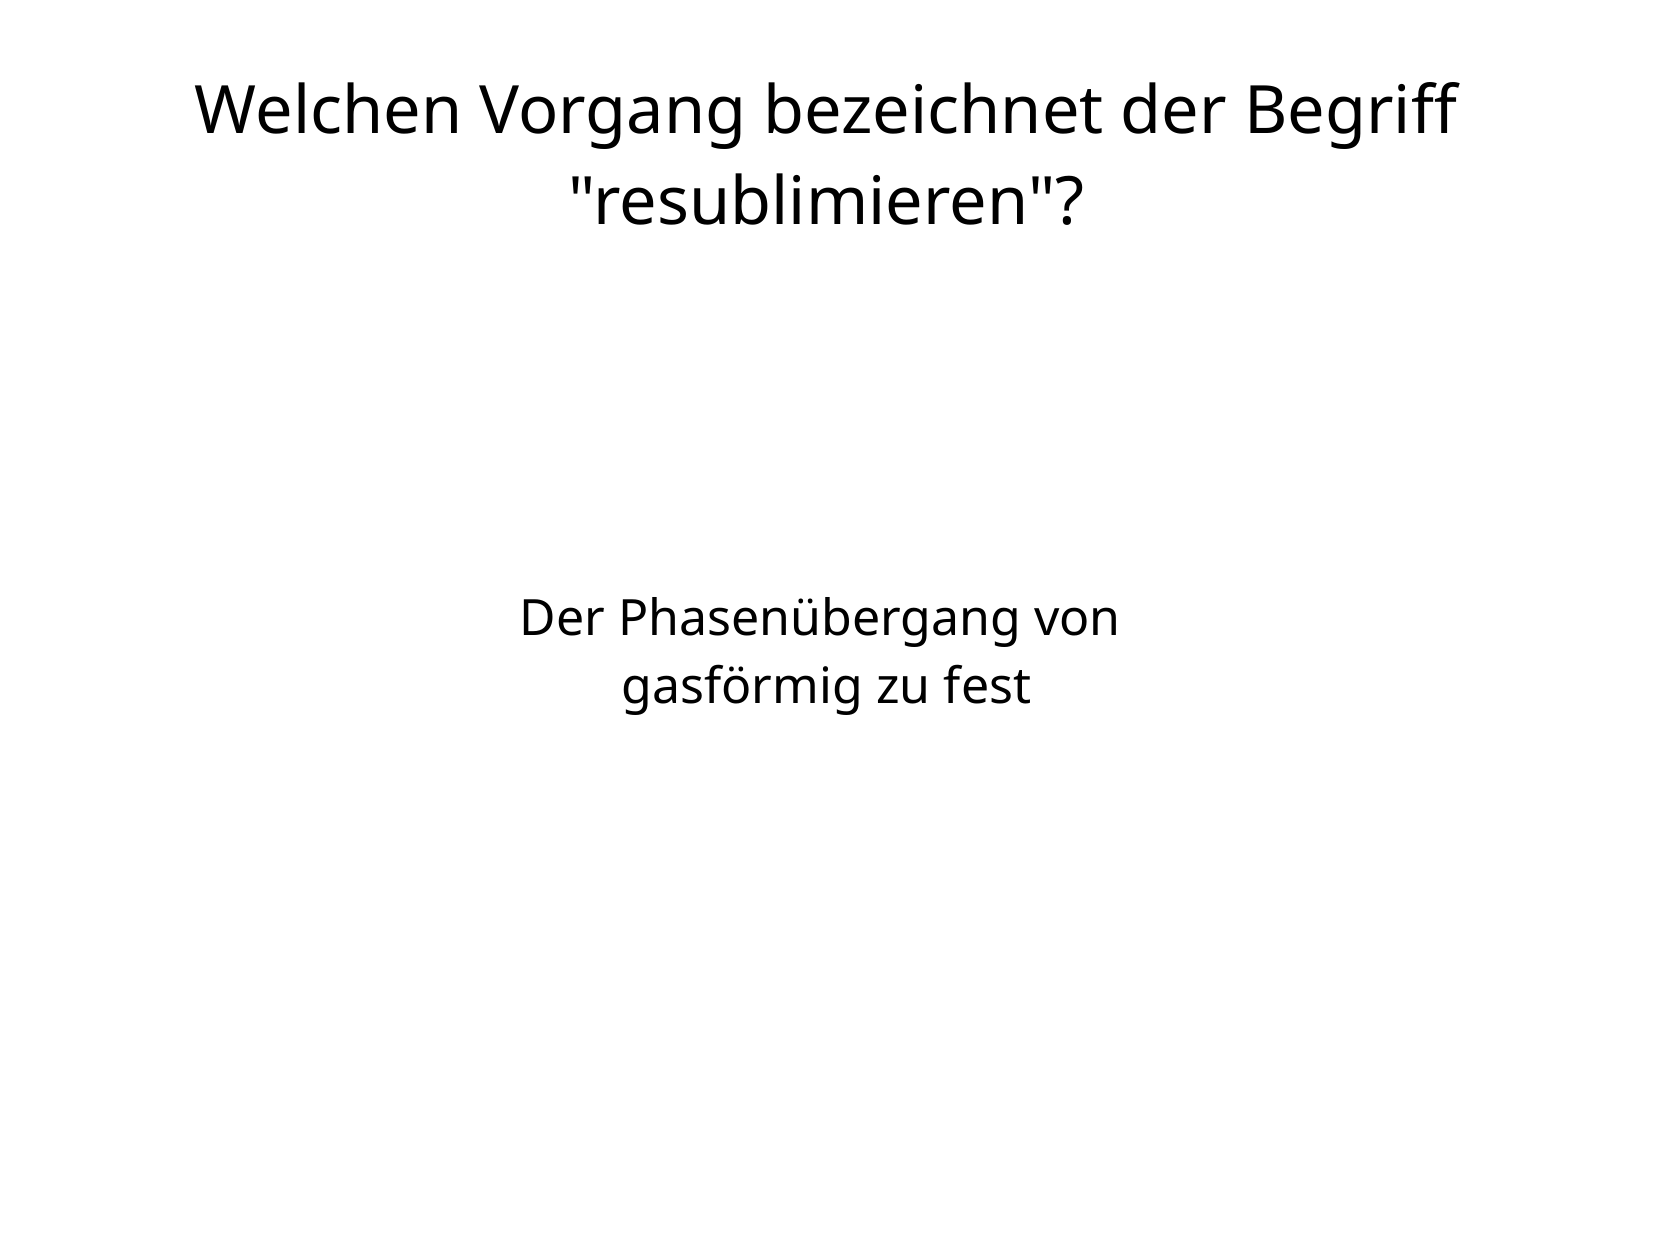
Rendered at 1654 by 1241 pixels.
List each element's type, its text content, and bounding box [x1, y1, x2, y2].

subtitle Der Phasenübergang von gasförmig zu fest [82, 290, 1571, 1010]
title Welchen Vorgang bezeichnet der Begriff "resublimieren"? [82, 49, 1571, 257]
